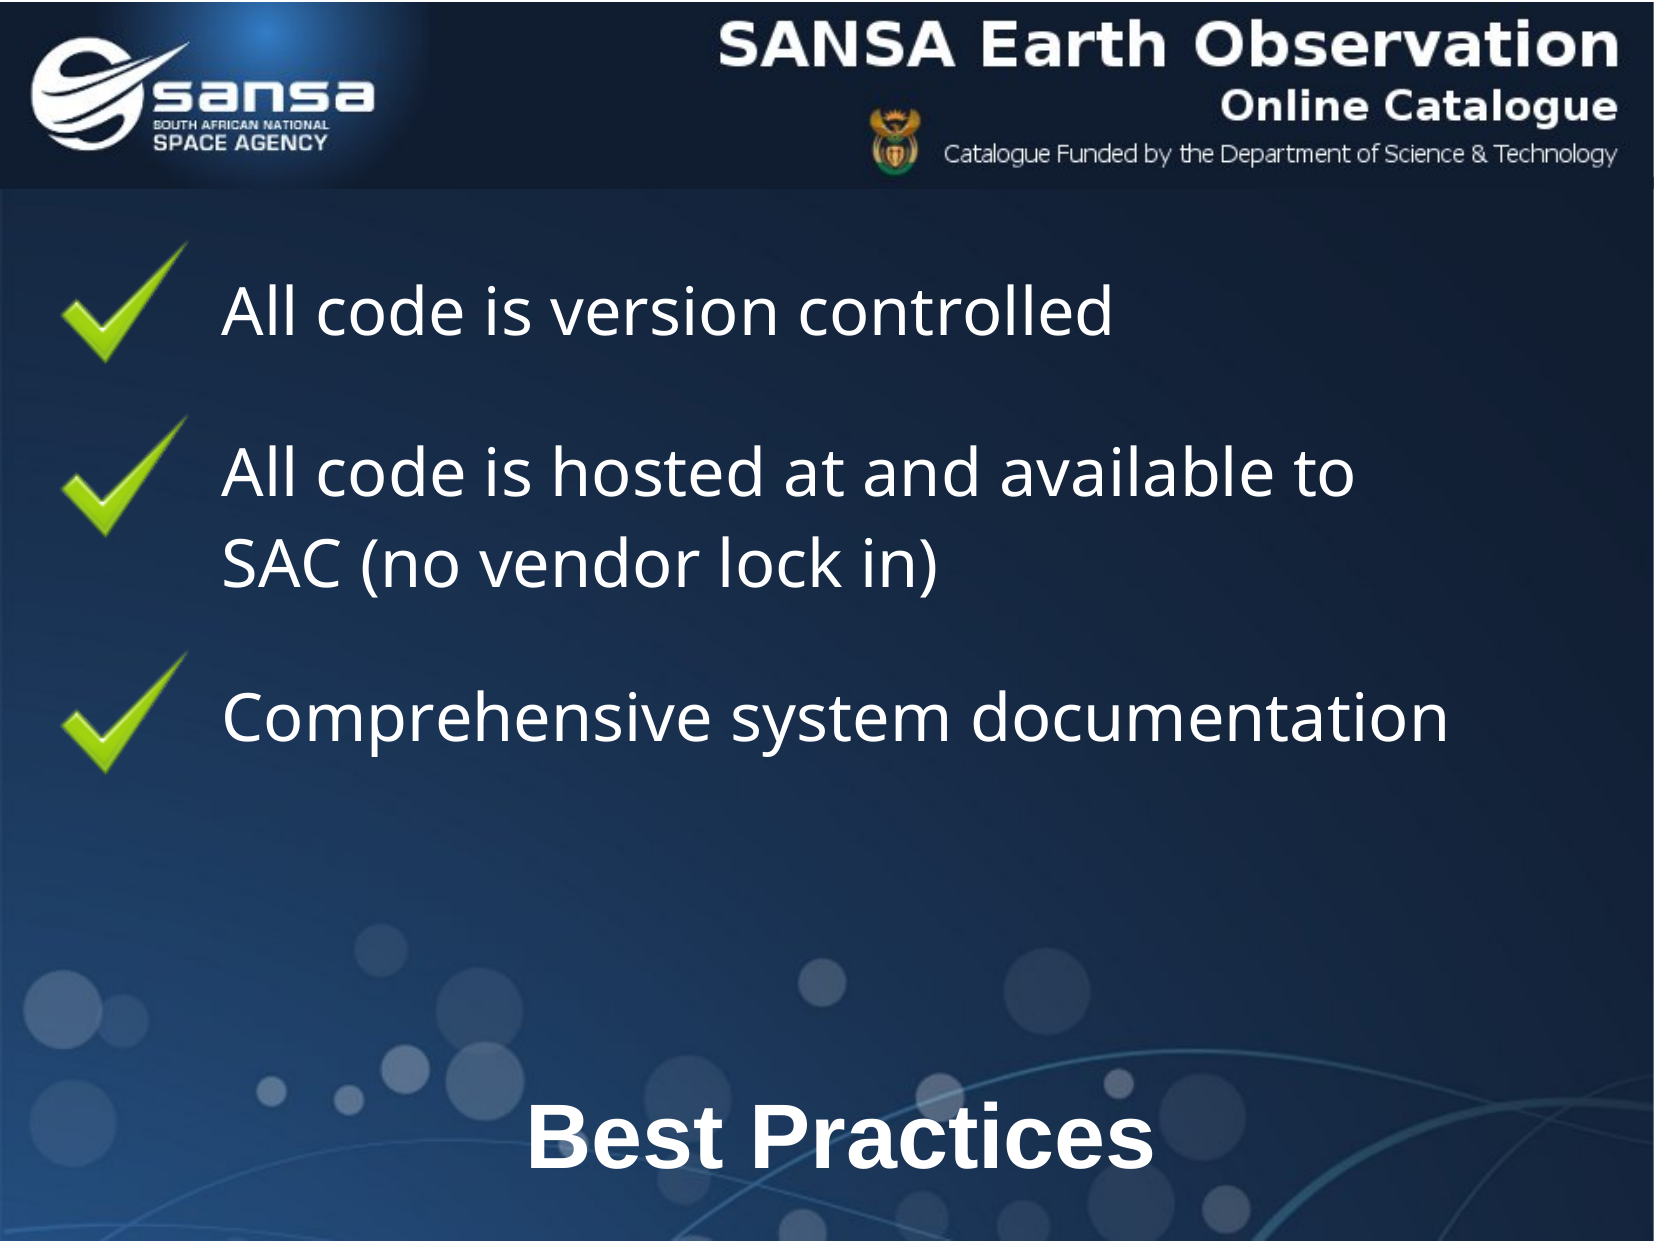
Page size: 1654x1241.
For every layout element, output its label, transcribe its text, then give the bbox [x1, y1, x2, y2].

picture [0, 2, 1654, 1033]
text_box All code is hosted at and available to SAC (no vendor lock in) [206, 417, 1506, 622]
text_box Comprehensive system documentation [206, 663, 1566, 867]
title Best Practices [0, 1033, 1654, 1241]
text_box All code is version controlled [206, 257, 1595, 367]
